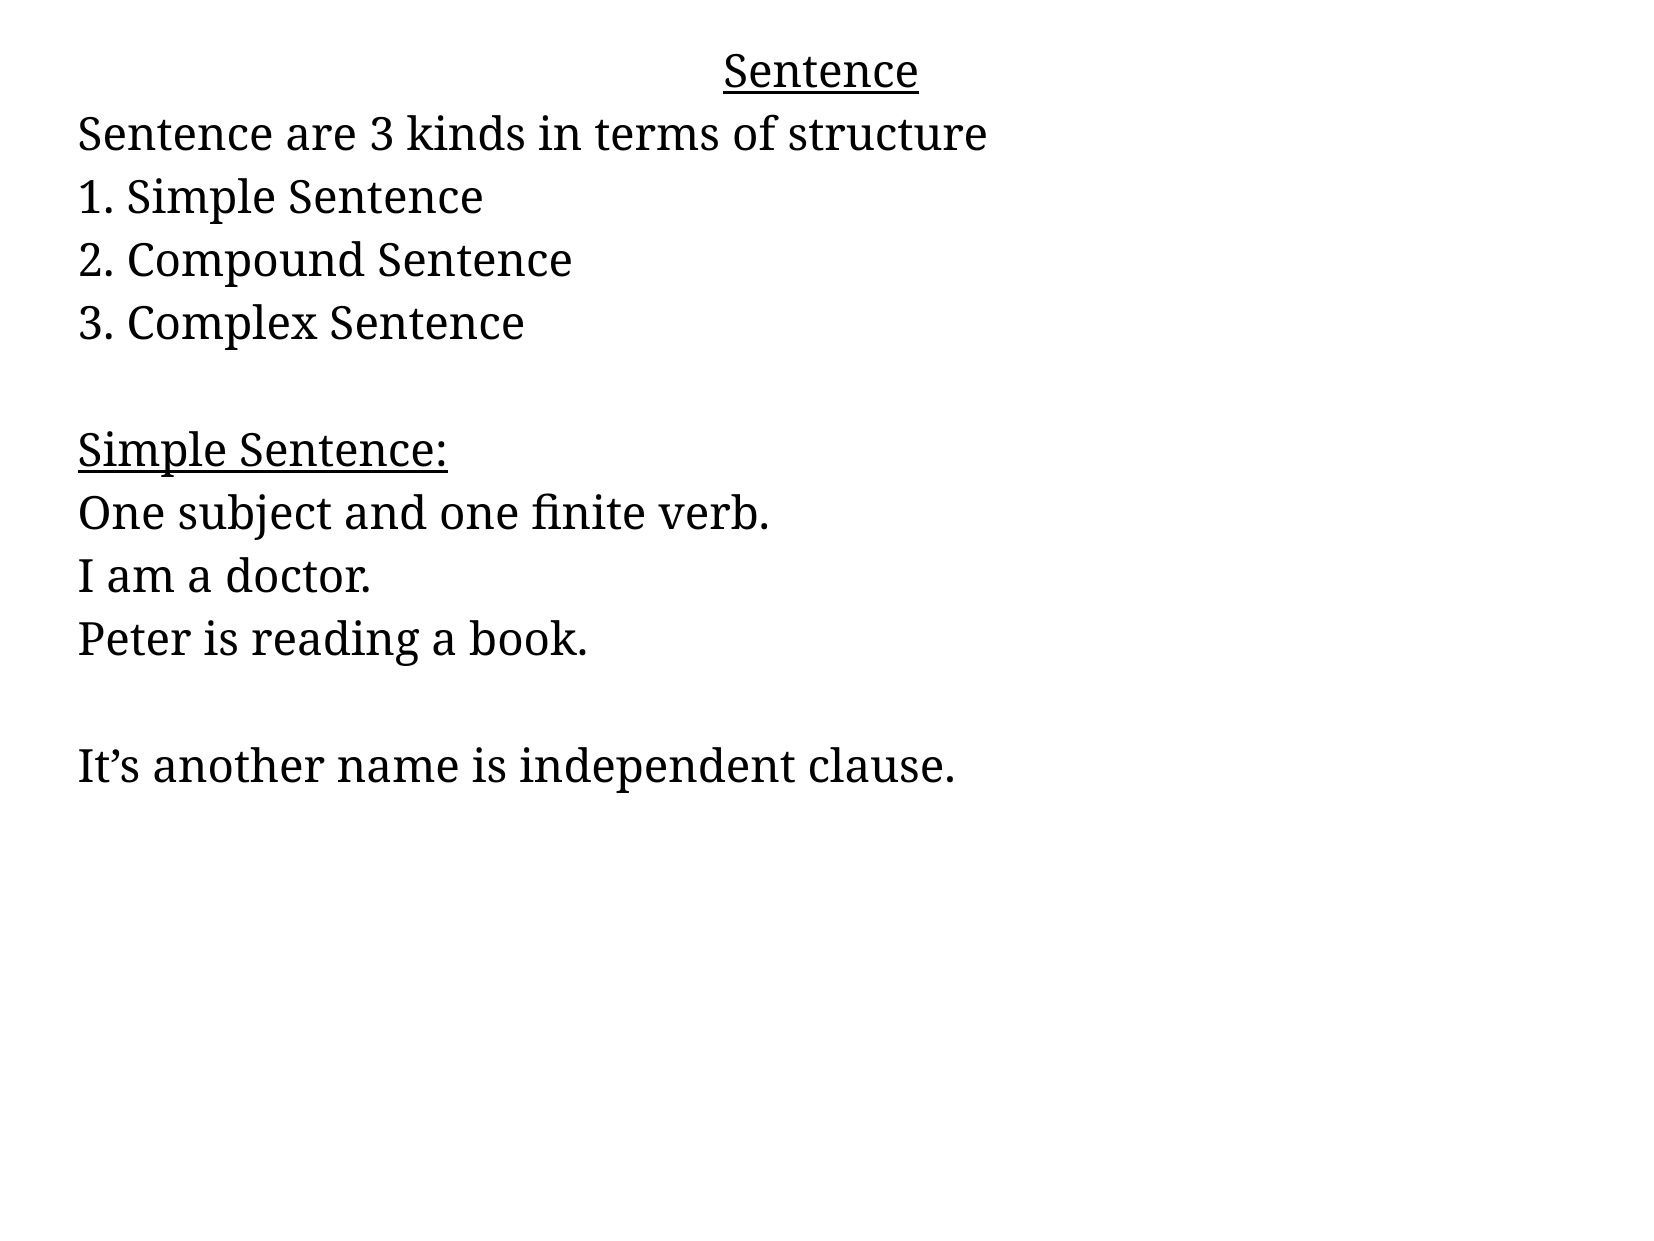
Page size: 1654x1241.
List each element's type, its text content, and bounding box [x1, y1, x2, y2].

text_box Sentence Sentence are 3 kinds in terms of structure 1. Simple Sentence 2. Compound Sentence 3. Complex Sentence Simple Sentence: One subject and one finite verb. I am a doctor. Peter is reading a book. It’s another name is independent clause. [77, 31, 1566, 1140]
